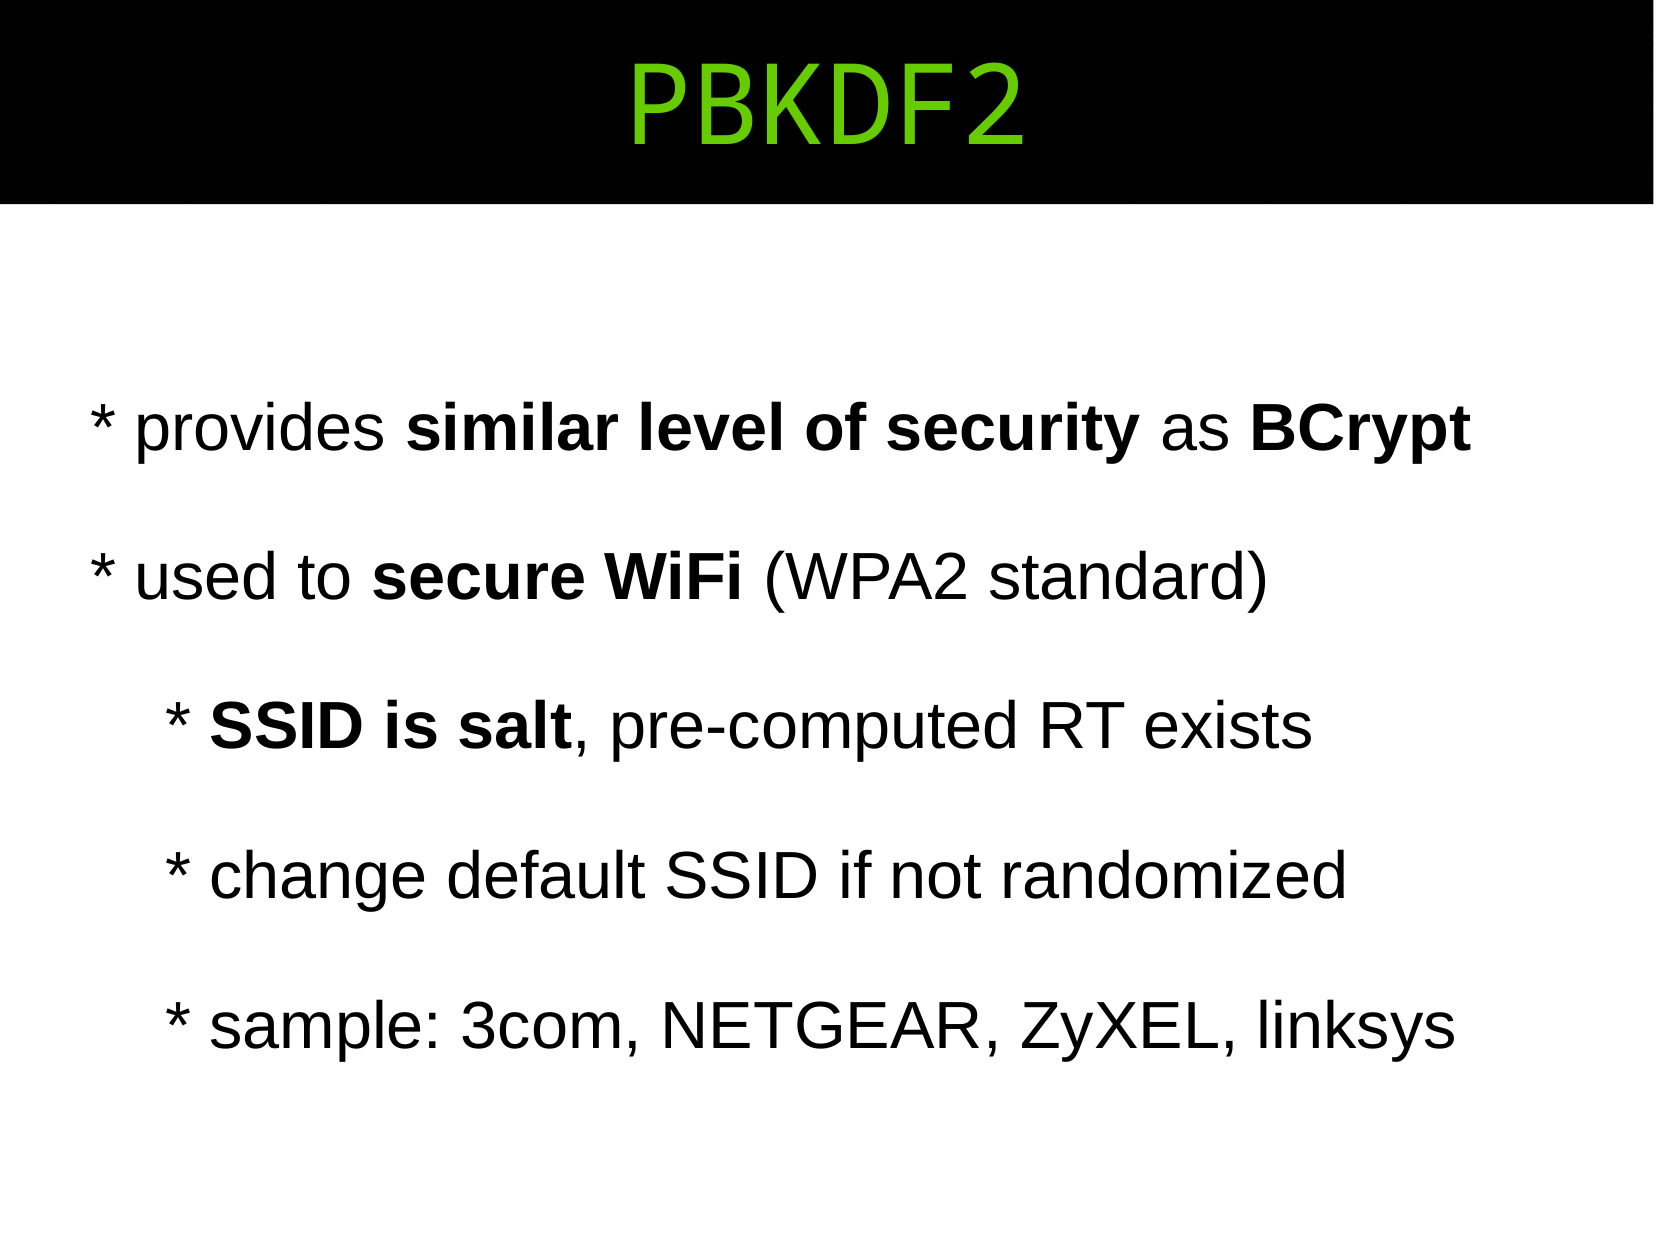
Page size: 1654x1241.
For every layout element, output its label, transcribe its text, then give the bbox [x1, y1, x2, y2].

subtitle * provides similar level of security as BCrypt * used to secure WiFi (WPA2 standard) * SSID is salt, pre-computed RT exists * change default SSID if not randomized * sample: 3com, NETGEAR, ZyXEL, linksys [90, 305, 1621, 1146]
title PBKDF2 [0, 0, 1654, 205]
